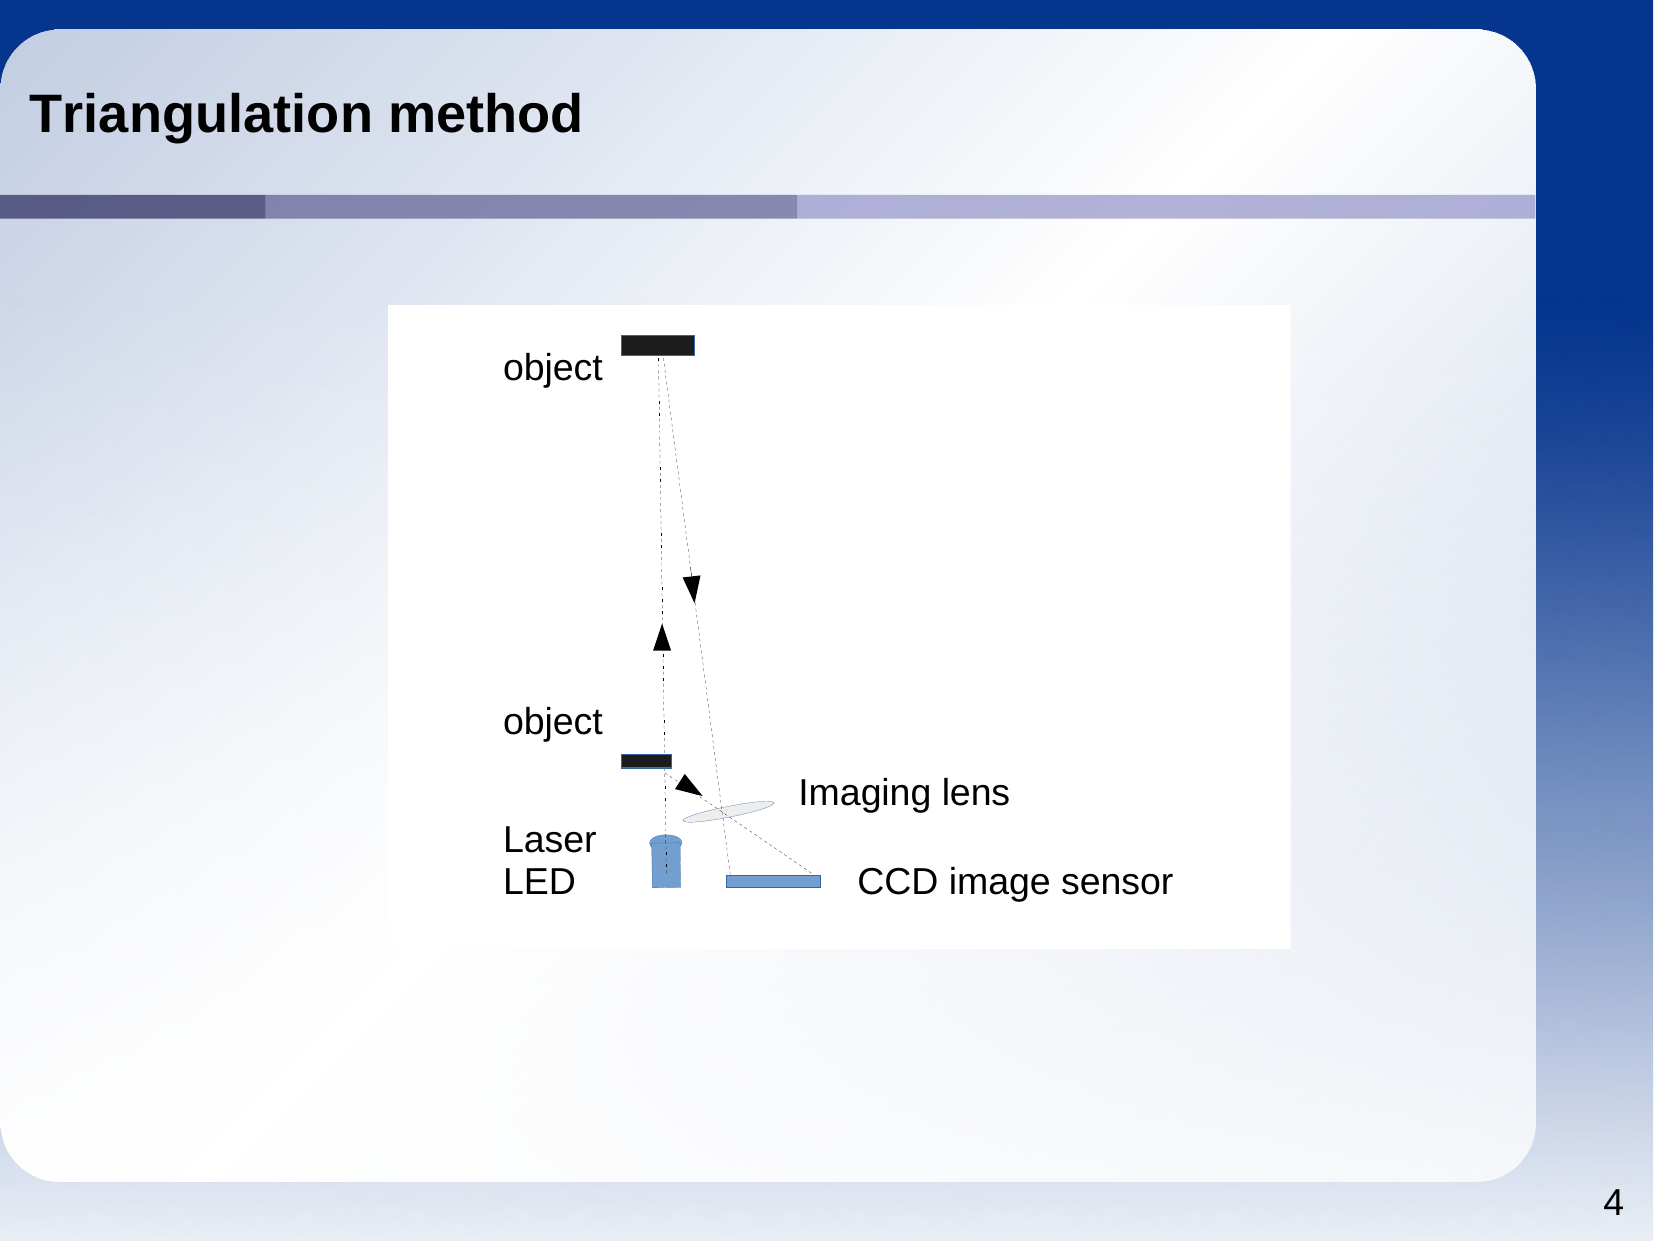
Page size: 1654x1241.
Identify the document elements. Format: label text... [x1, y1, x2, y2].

title Triangulation method [29, 49, 1506, 178]
picture [0, 0, 1654, 1241]
chart [388, 304, 1291, 950]
